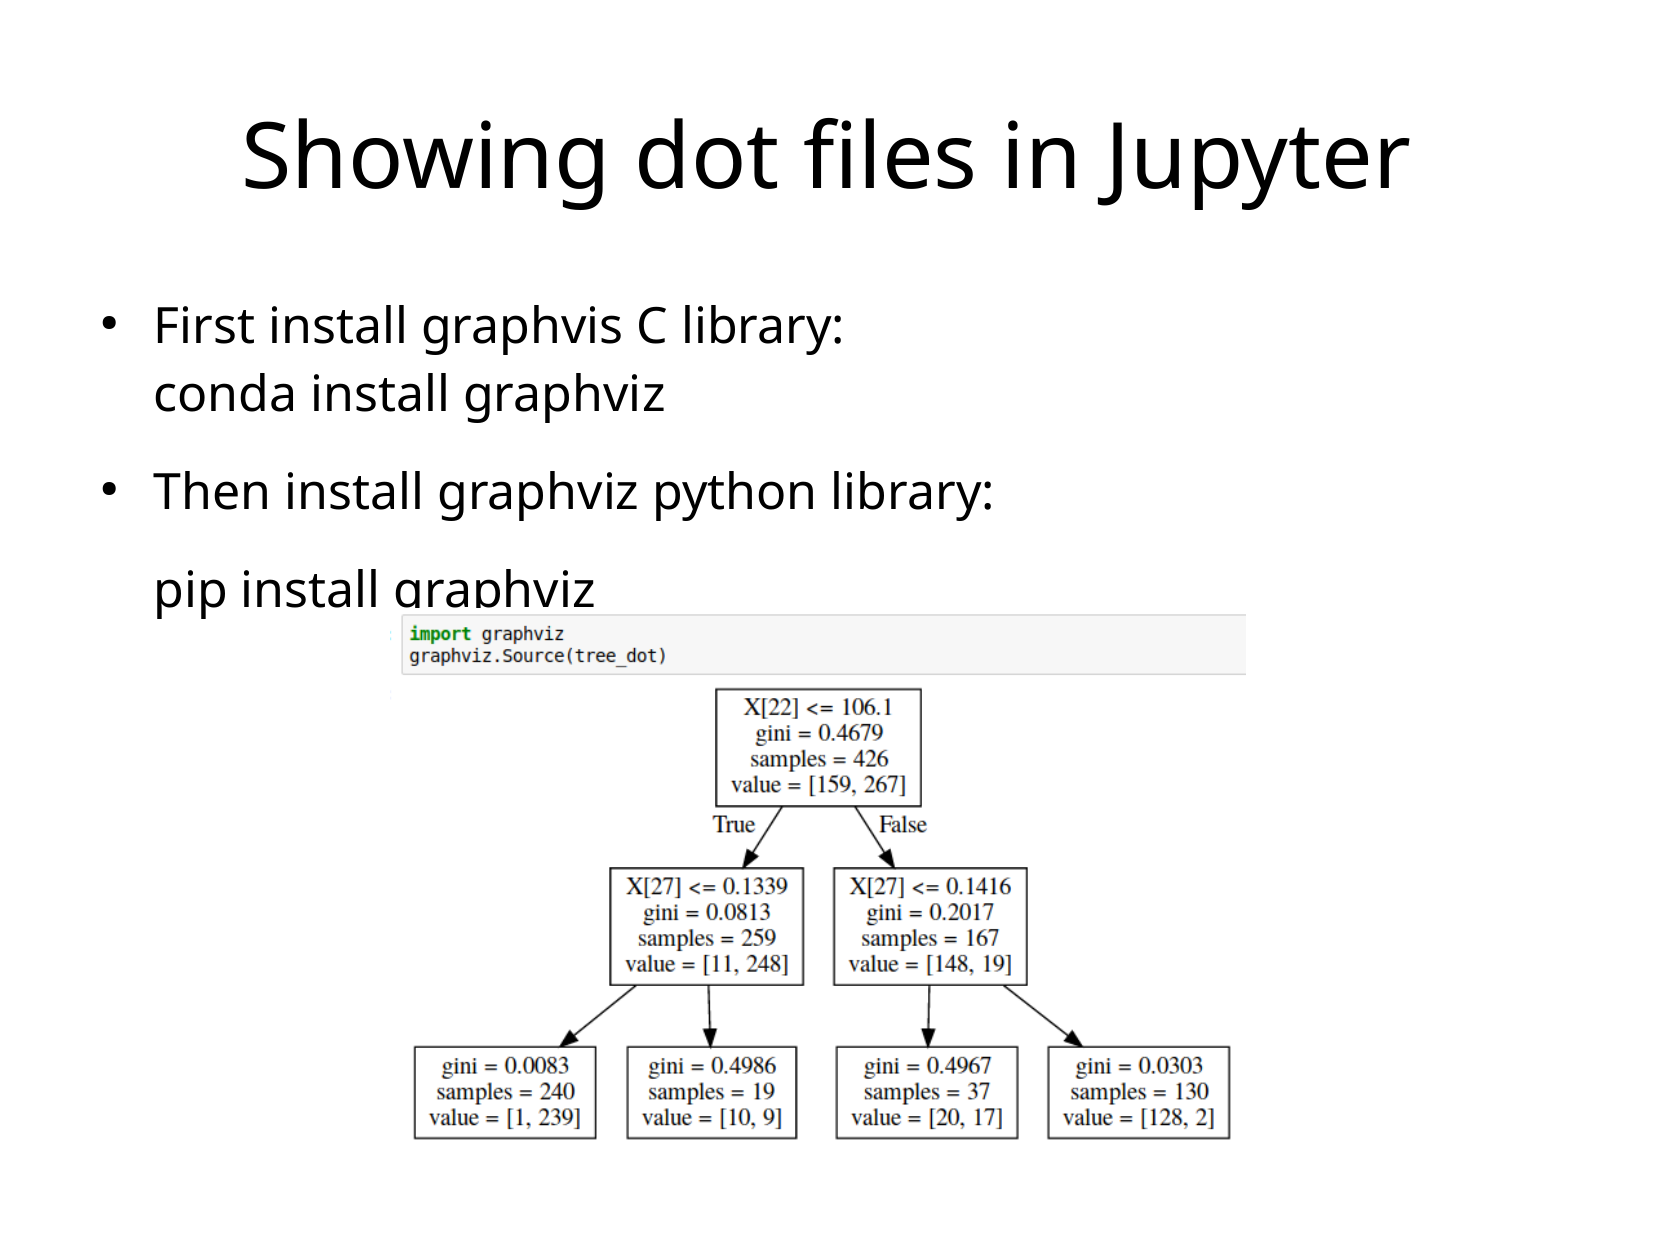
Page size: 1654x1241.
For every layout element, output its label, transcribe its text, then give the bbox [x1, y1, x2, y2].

picture [390, 608, 1246, 1156]
list First install graphvis C library: conda install graphviz Then install graphviz python library: pip install graphviz [82, 290, 1571, 1010]
title Showing dot files in Jupyter [82, 49, 1571, 257]
